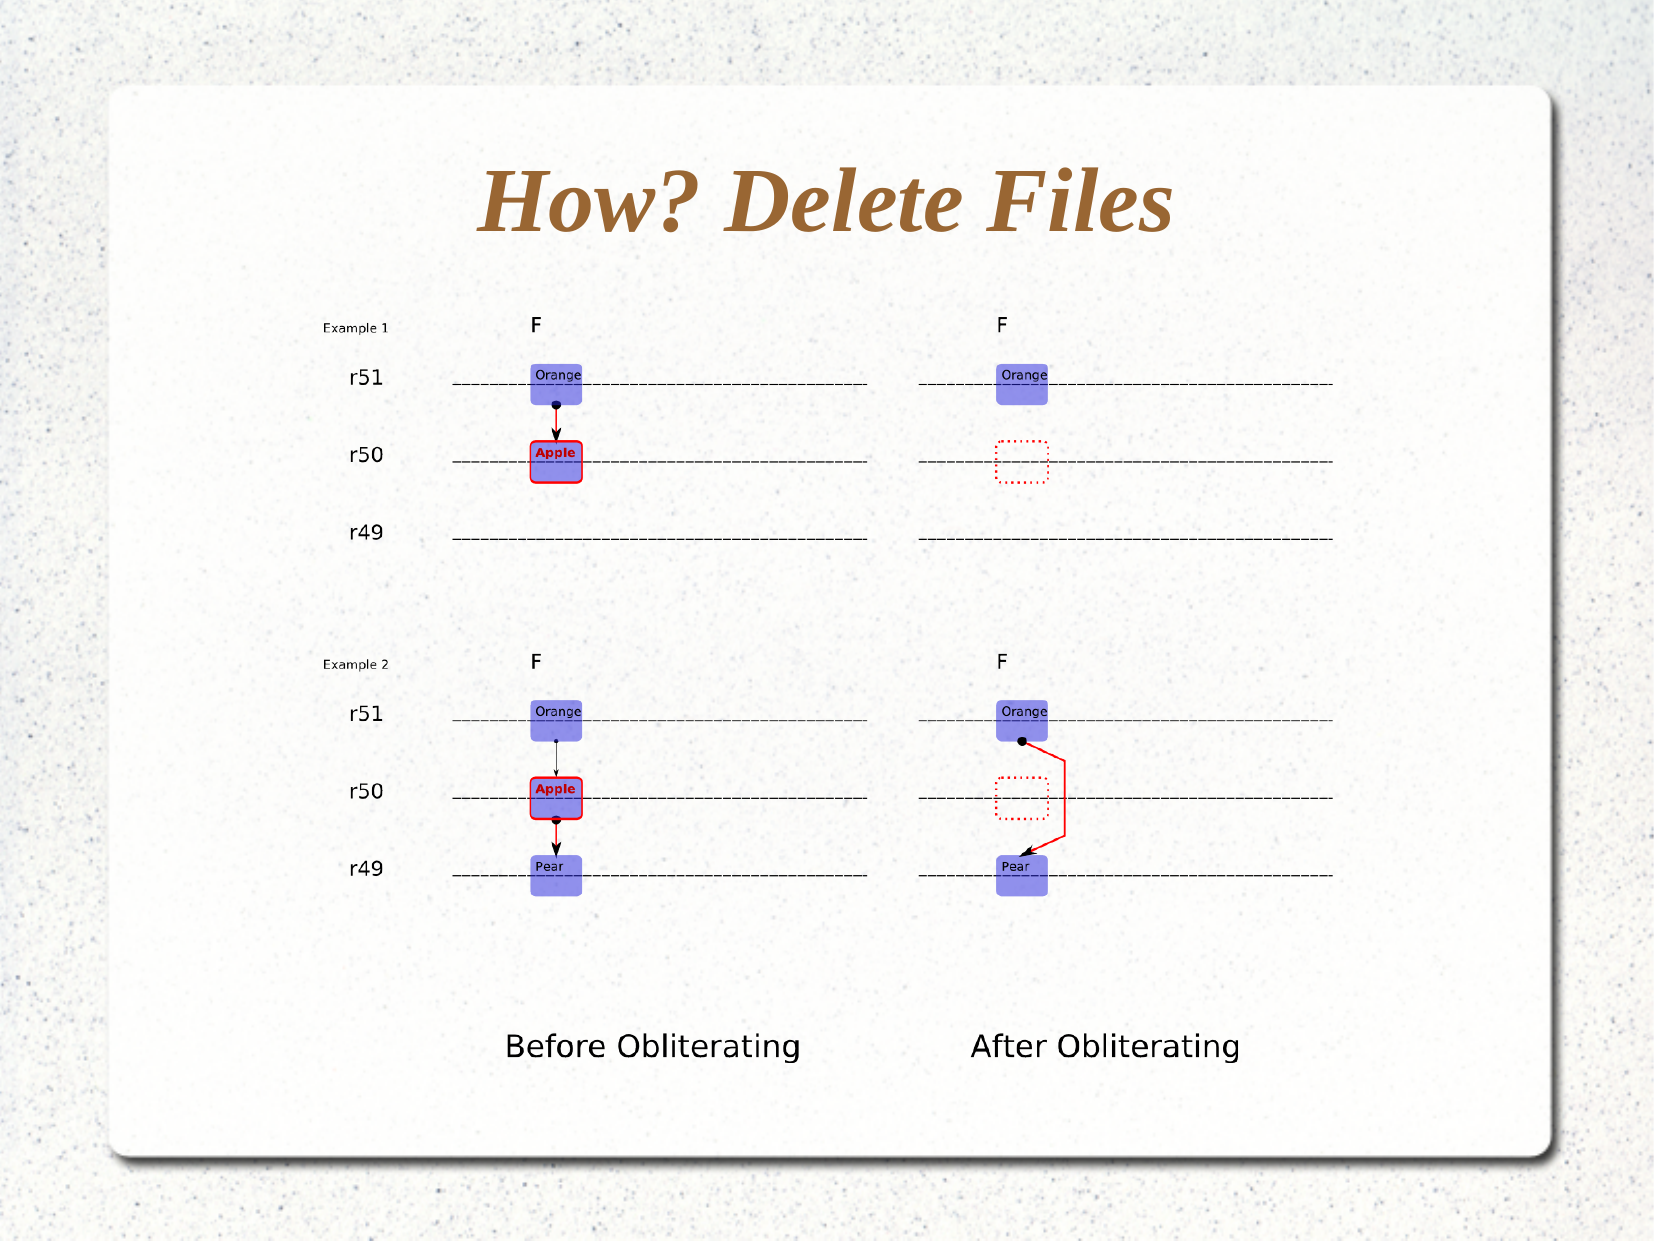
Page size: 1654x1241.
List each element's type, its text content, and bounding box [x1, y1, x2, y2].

picture [0, 0, 1654, 1241]
title How? Delete Files [118, 96, 1536, 304]
